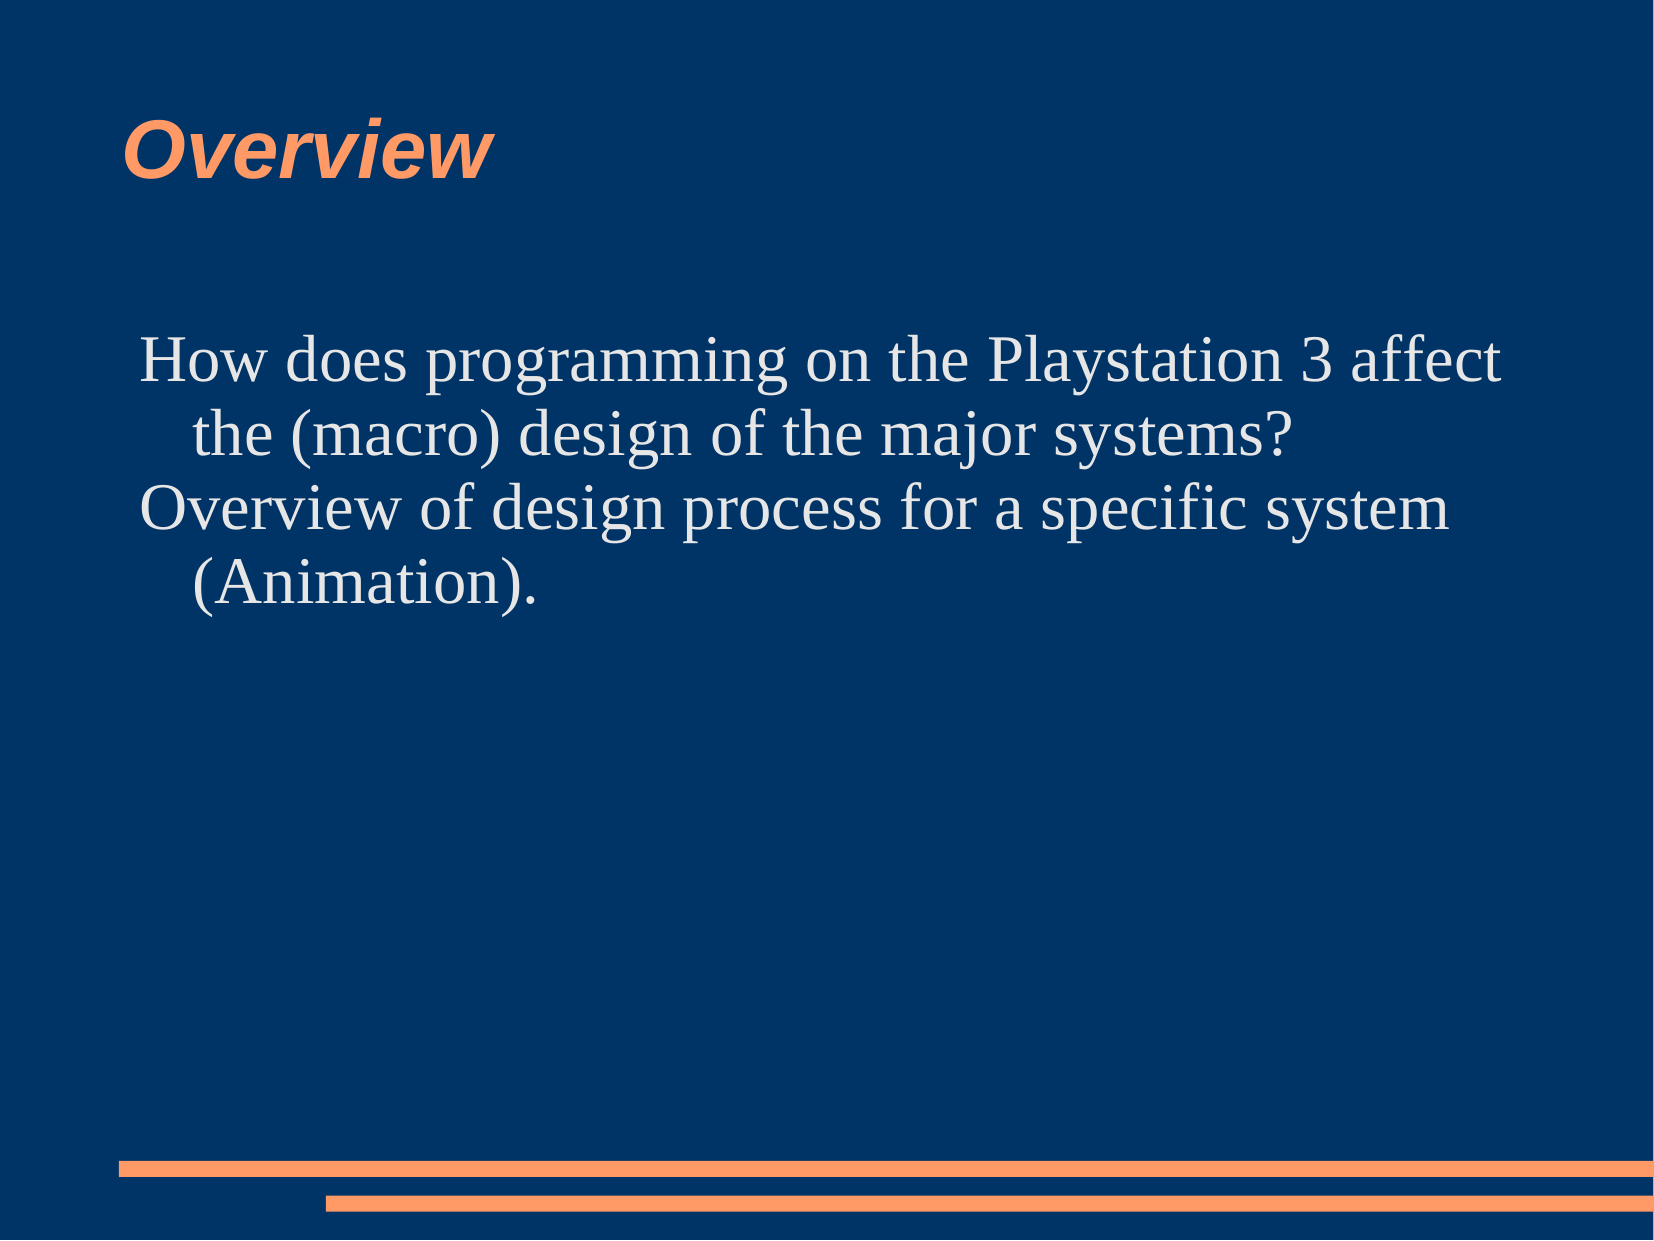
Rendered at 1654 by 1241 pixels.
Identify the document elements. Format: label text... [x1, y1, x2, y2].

title Overview [121, 46, 1534, 254]
list How does programming on the Playstation 3 affect the (macro) design of the major systems? Overview of design process for a specific system (Animation). [121, 322, 1561, 1118]
